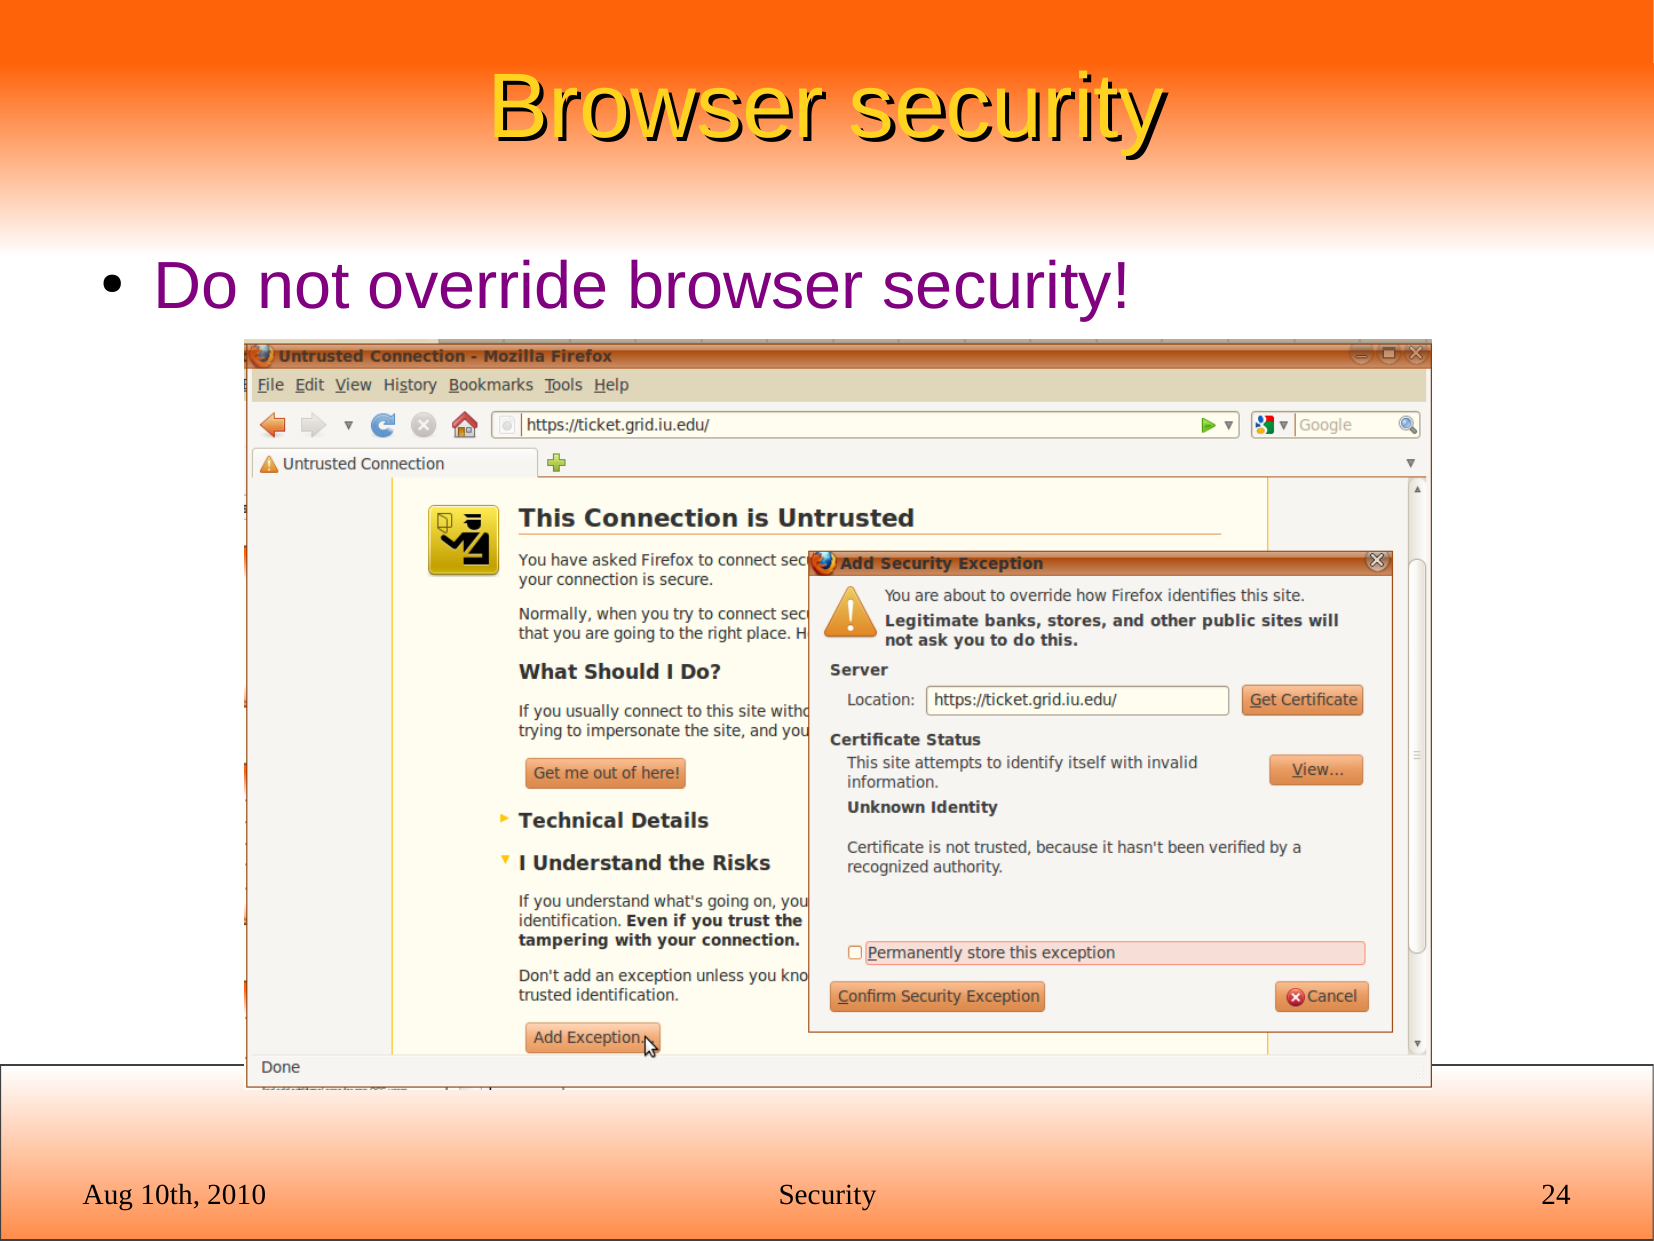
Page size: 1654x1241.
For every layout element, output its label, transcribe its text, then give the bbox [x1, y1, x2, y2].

title Browser security [82, 9, 1571, 202]
picture [244, 339, 1432, 1090]
list Do not override browser security! [82, 247, 1571, 1067]
